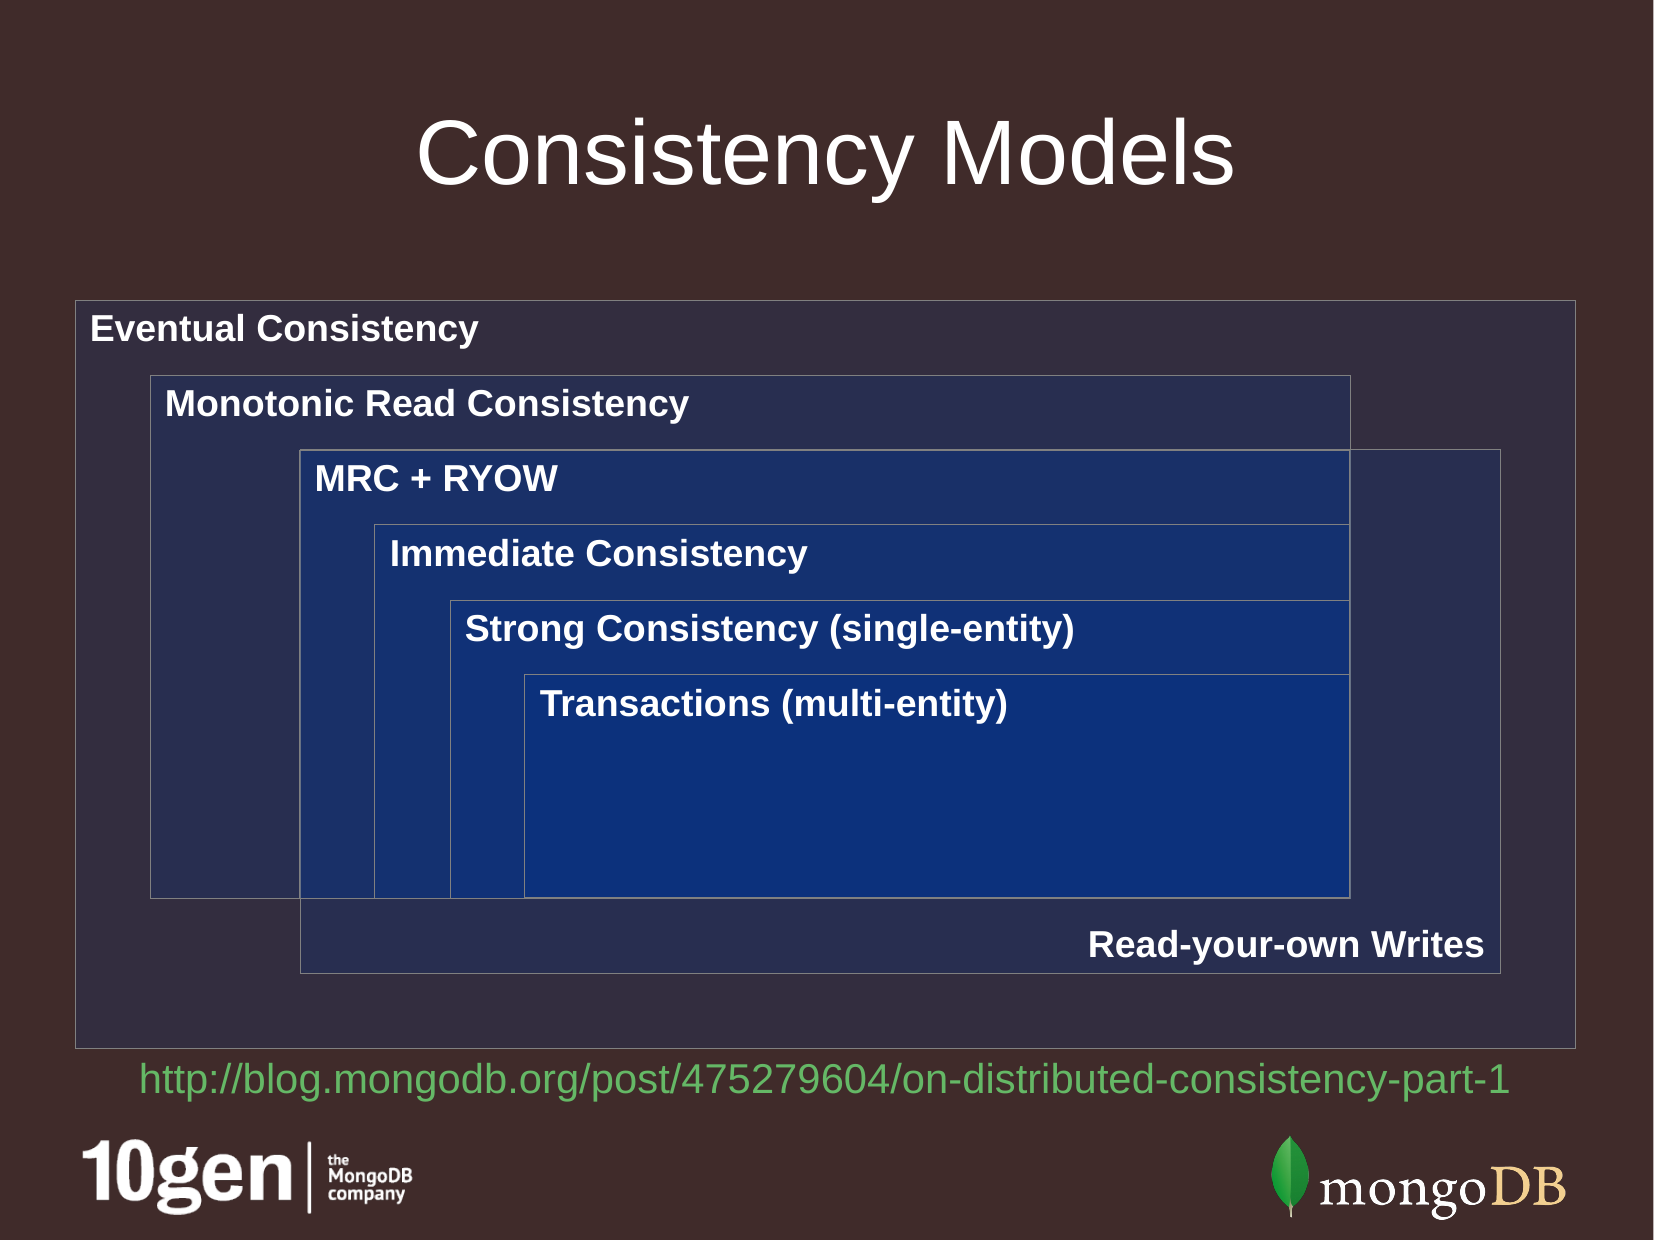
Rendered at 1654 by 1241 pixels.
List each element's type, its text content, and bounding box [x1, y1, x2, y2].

title Consistency Models [82, 49, 1571, 257]
picture [1260, 1124, 1576, 1230]
text_box Strong Consistency (single-entity) [450, 600, 1350, 899]
text_box http://blog.mongodb.org/post/475279604/on-distributed-consistency-part-1 [75, 1048, 1576, 1110]
text_box Immediate Consistency [374, 524, 1350, 899]
text_box MRC + RYOW [299, 450, 1350, 899]
text_box Transactions (multi-entity) [524, 674, 1350, 898]
text_box Monotonic Read Consistency [150, 375, 1351, 899]
text_box Read-your-own Writes [300, 449, 1501, 974]
text_box Eventual Consistency [75, 300, 1576, 1048]
picture [82, 1139, 413, 1215]
